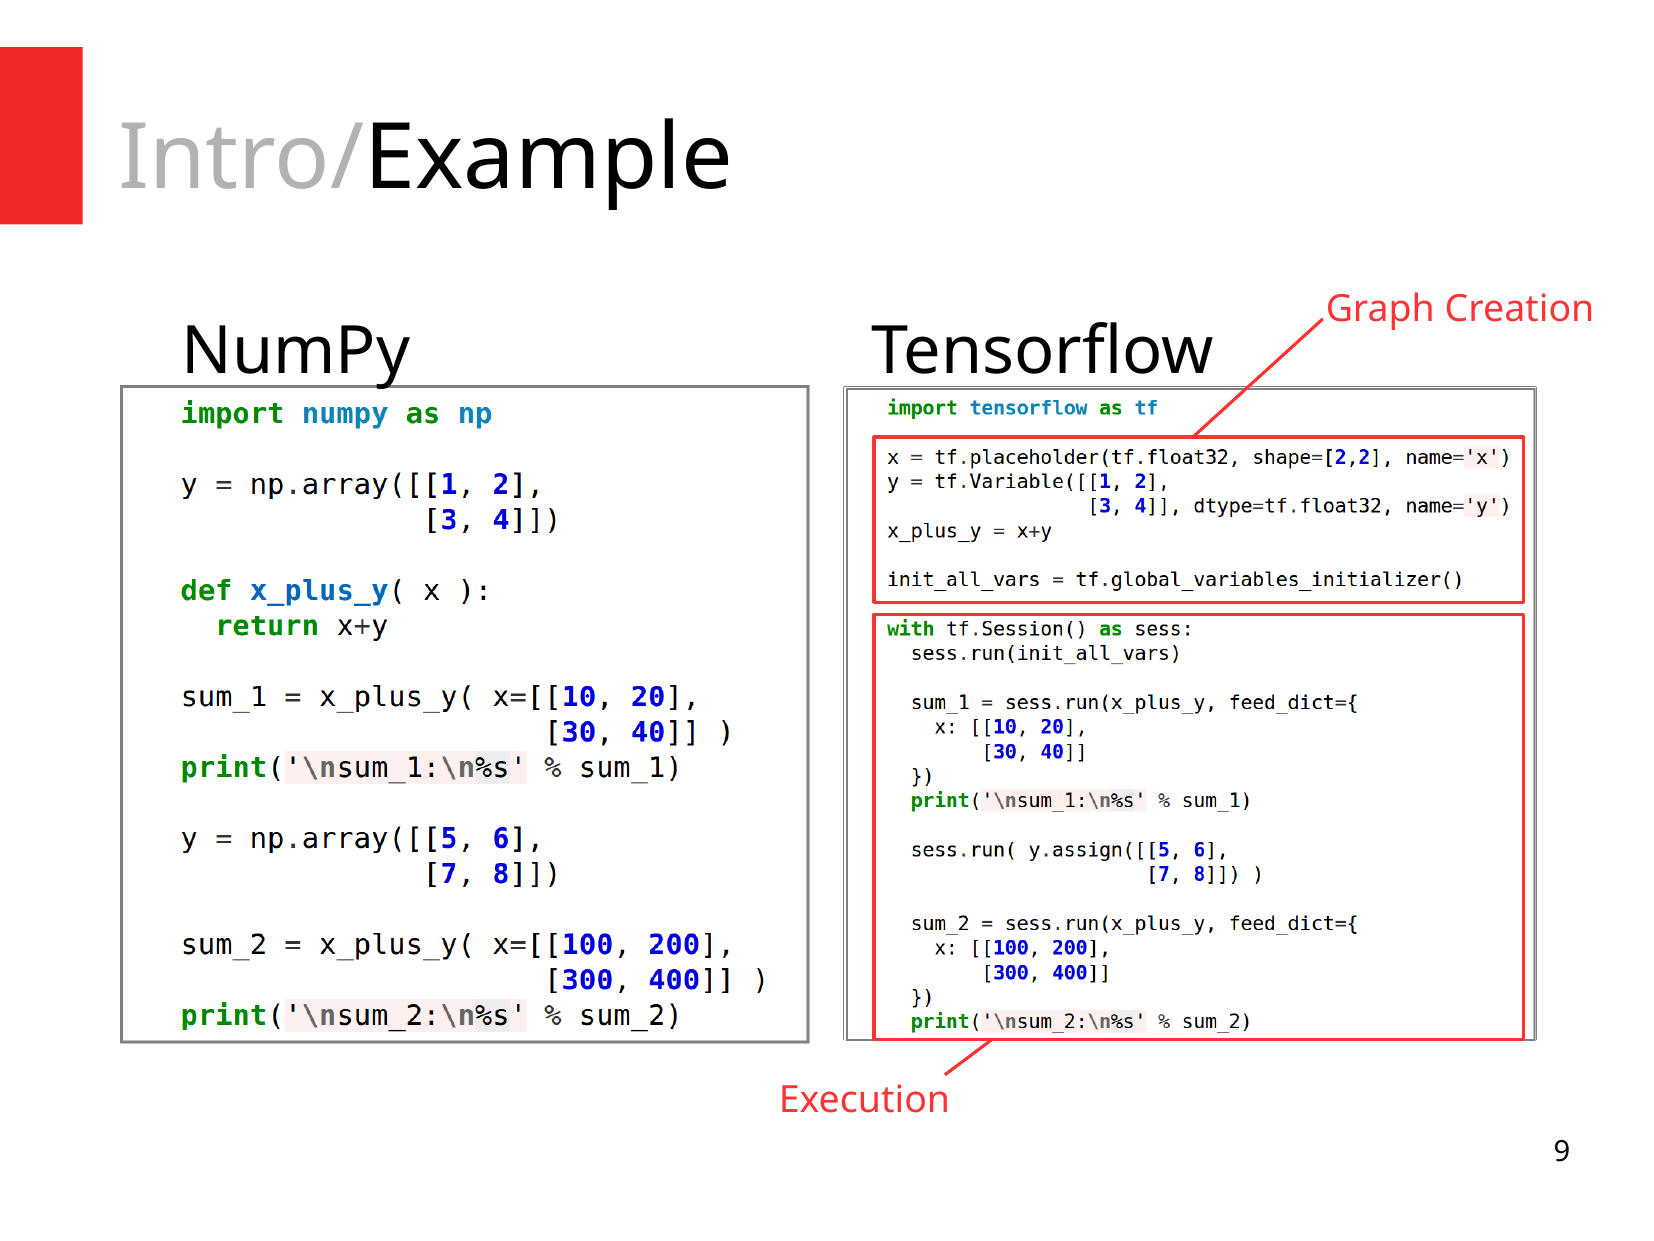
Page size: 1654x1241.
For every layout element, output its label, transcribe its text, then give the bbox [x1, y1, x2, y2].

picture [844, 387, 1536, 1041]
picture [876, 616, 1522, 1038]
picture [876, 439, 1522, 601]
text_box Graph Creation [1311, 273, 1627, 333]
text_box NumPy [166, 294, 438, 465]
text_box Tensorflow [856, 295, 1239, 388]
title Intro/Example [118, 49, 1571, 257]
picture [118, 384, 810, 1045]
text_box Execution [764, 1065, 978, 1124]
